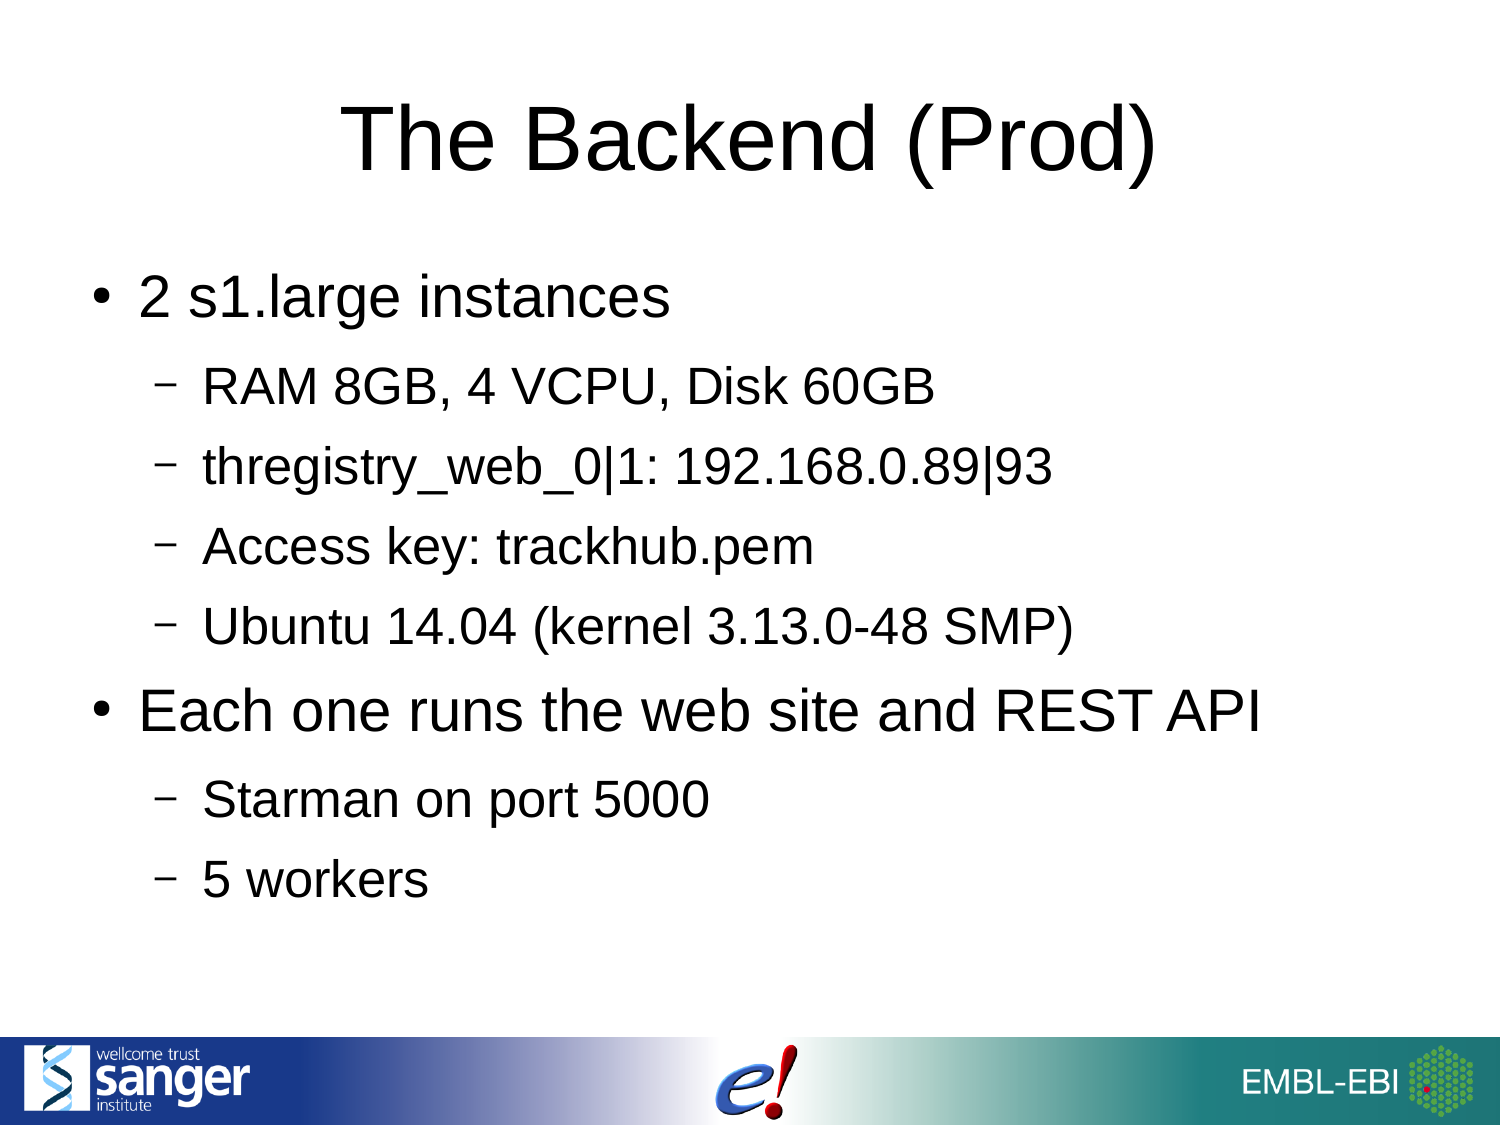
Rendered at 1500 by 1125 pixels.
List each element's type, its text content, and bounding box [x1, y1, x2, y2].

list 2 s1.large instances RAM 8GB, 4 VCPU, Disk 60GB thregistry_web_0|1: 192.168.0.89|93 Access key: trackhub.pem Ubuntu 14.04 (kernel 3.13.0-48 SMP) Each one runs the web site and REST API Starman on port 5000 5 workers [75, 263, 1395, 916]
picture [0, 1037, 1500, 1125]
title The Backend (Prod) [75, 44, 1425, 233]
